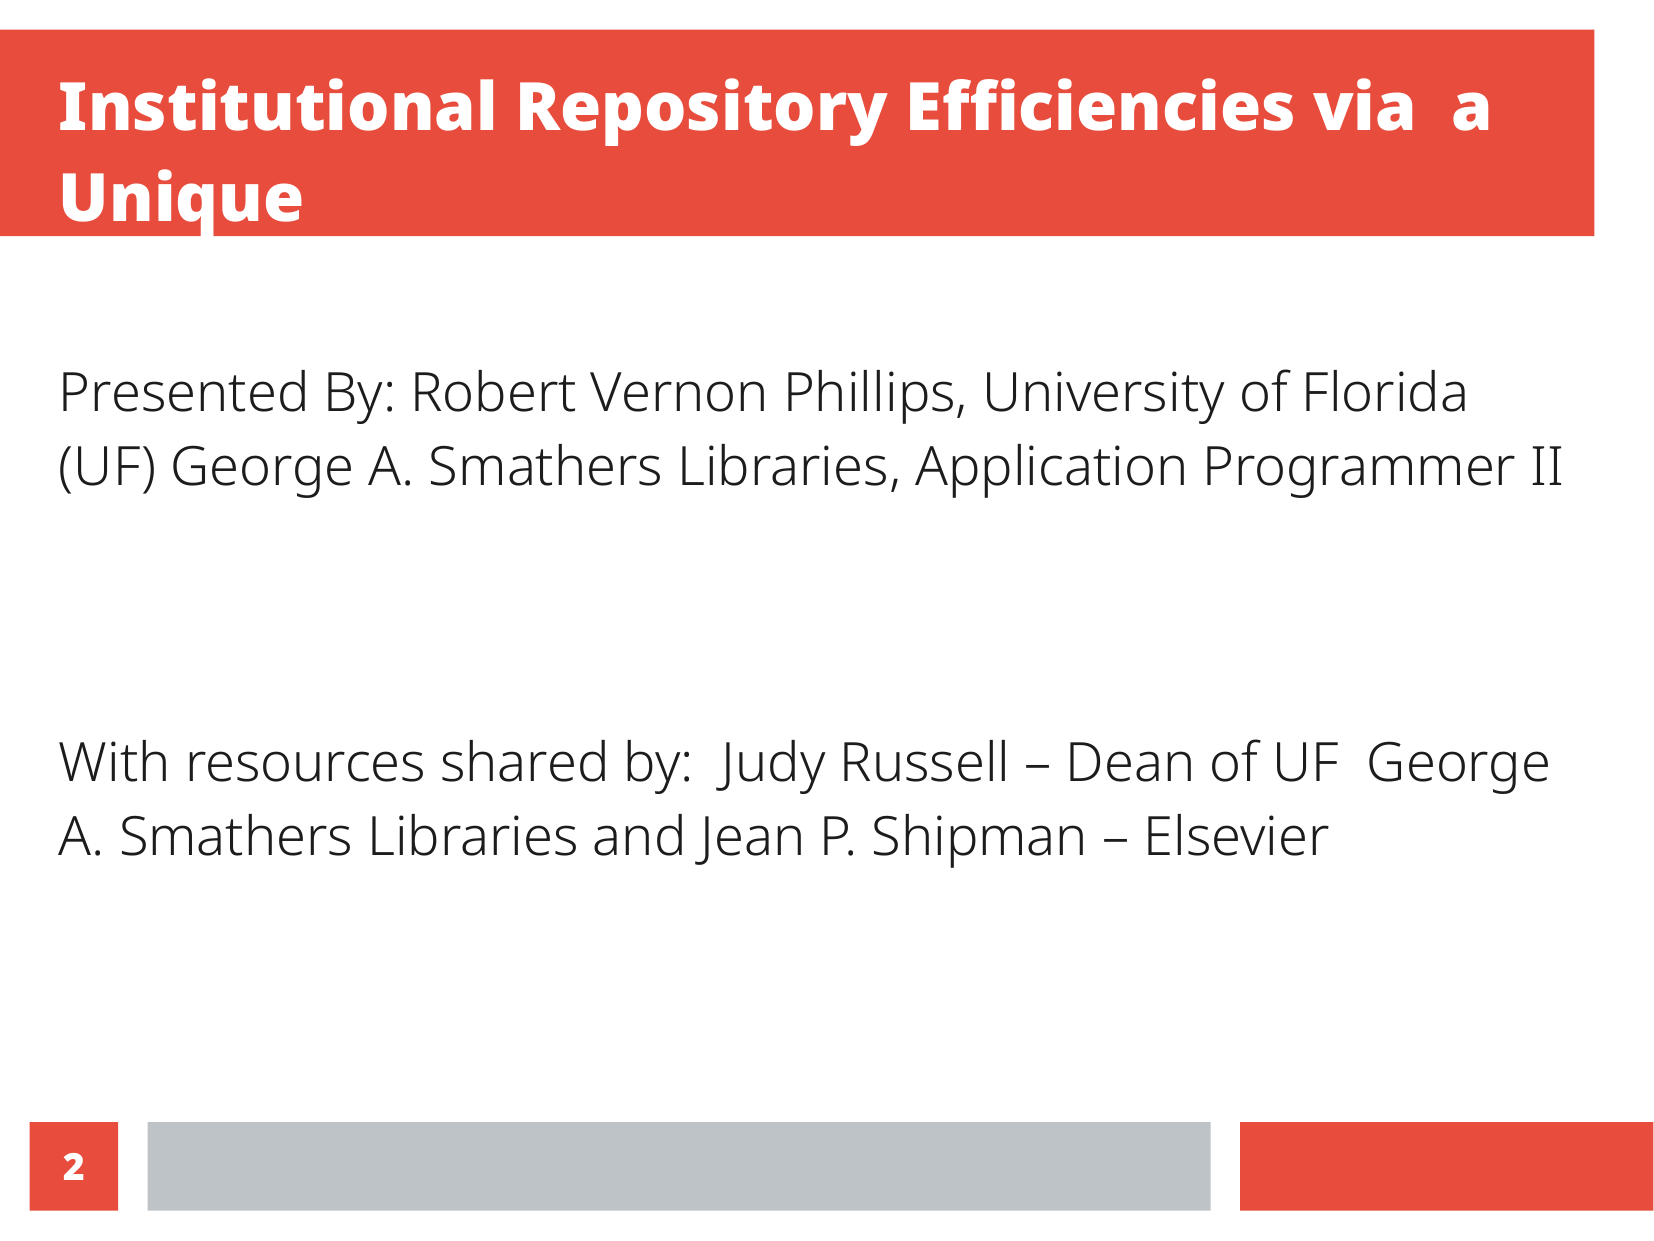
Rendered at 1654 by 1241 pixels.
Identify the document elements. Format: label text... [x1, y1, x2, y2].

title Institutional Repository Efficiencies via a Unique Partnership Now Extending to Others [59, 59, 1595, 207]
text_box Presented By: Robert Vernon Phillips, University of Florida (UF) George A. Smathers Libraries, Application Programmer II With resources shared by: Judy Russell – Dean of UF George A. Smathers Libraries and Jean P. Shipman – Elsevier [59, 353, 1574, 1081]
